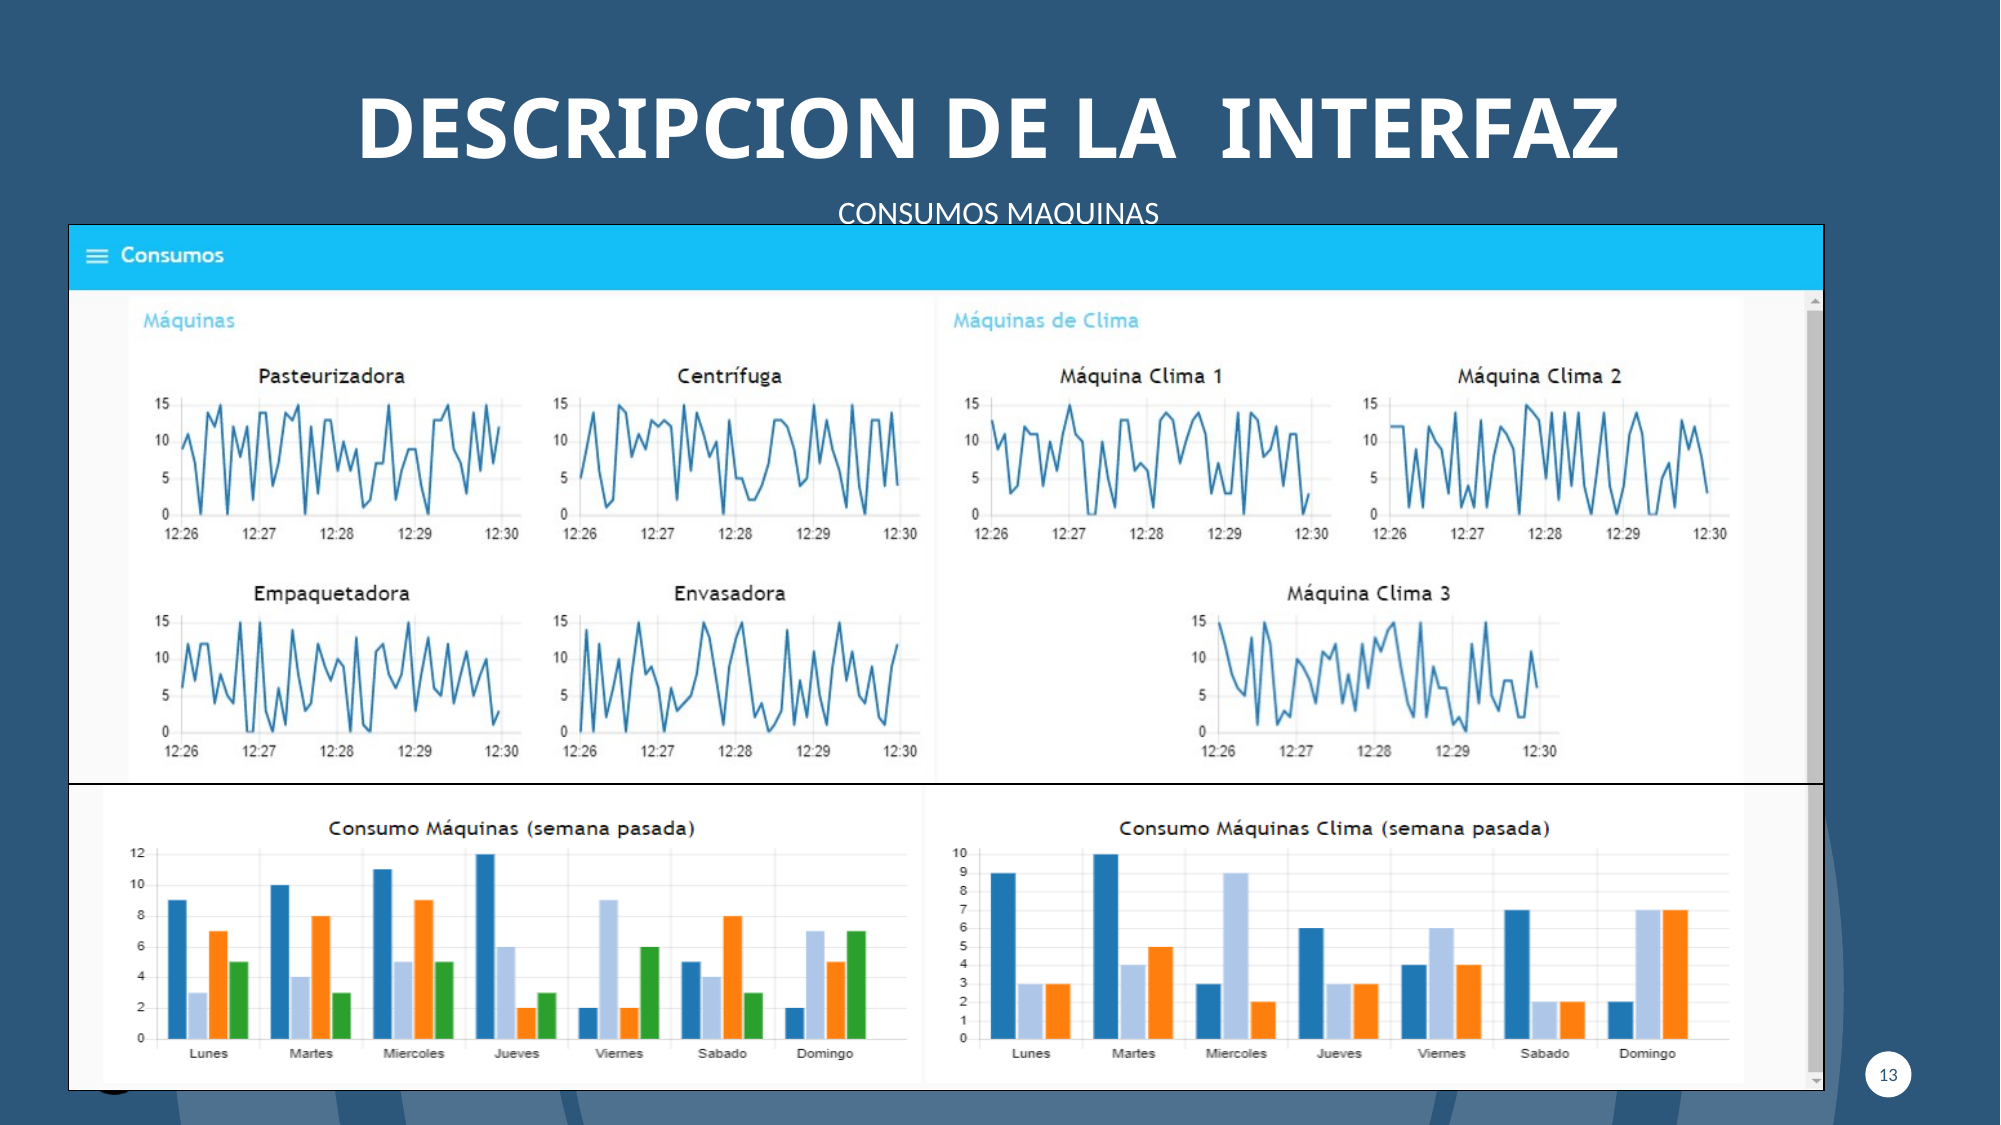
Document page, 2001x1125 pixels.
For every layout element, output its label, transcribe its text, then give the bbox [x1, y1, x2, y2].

title Descripcion de la interfaz [98, 0, 1824, 145]
list CONSUMOS MAQUINAS [98, 145, 1824, 224]
text_box [1864, 1059, 1913, 1090]
picture [69, 784, 1824, 1090]
picture [69, 289, 1824, 783]
picture [69, 225, 1824, 284]
